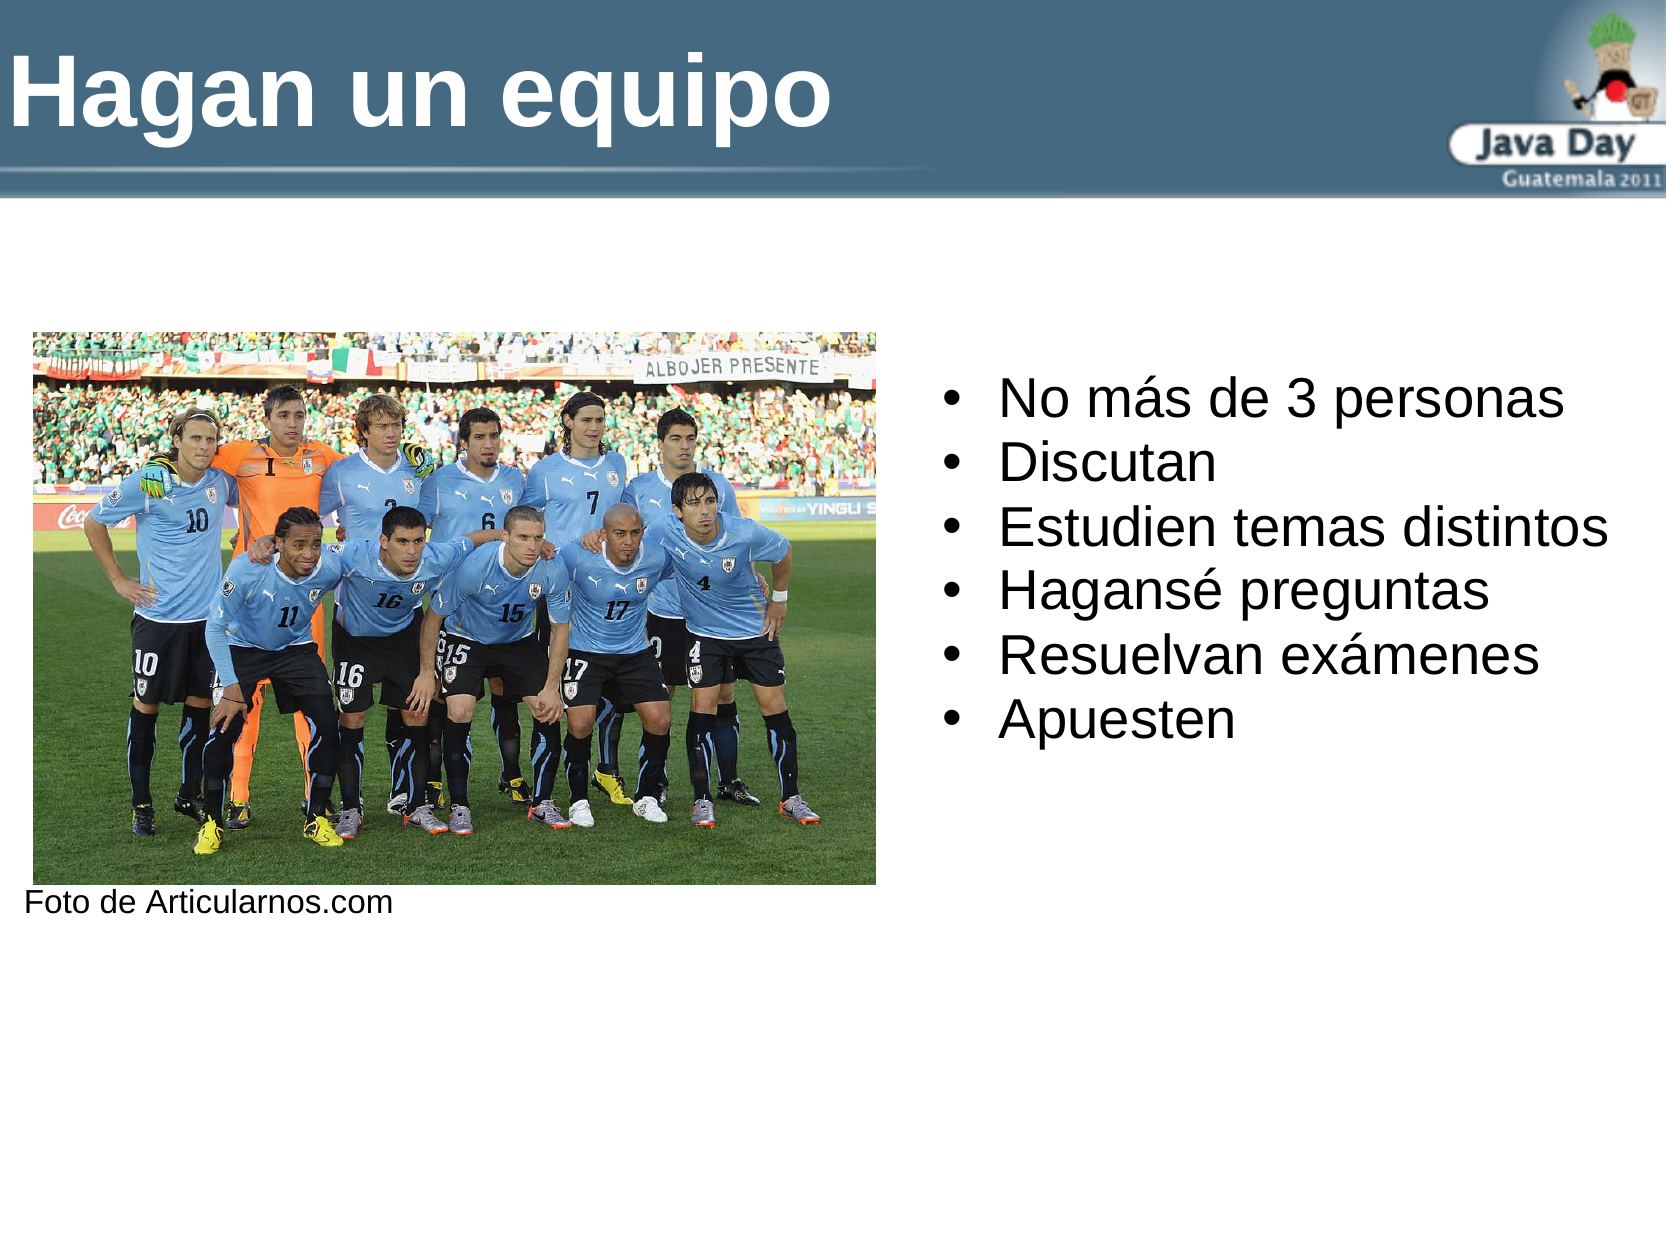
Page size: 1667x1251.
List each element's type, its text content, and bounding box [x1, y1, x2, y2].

text_box Foto de Articularnos.com [23, 883, 458, 922]
picture [33, 332, 876, 885]
text_box No más de 3 personas Discutan Estudien temas distintos Hagansé preguntas Resuelvan exámenes Apuesten [923, 366, 1664, 752]
picture [0, 0, 1666, 200]
text_box Hagan un equipo [7, 33, 1502, 151]
